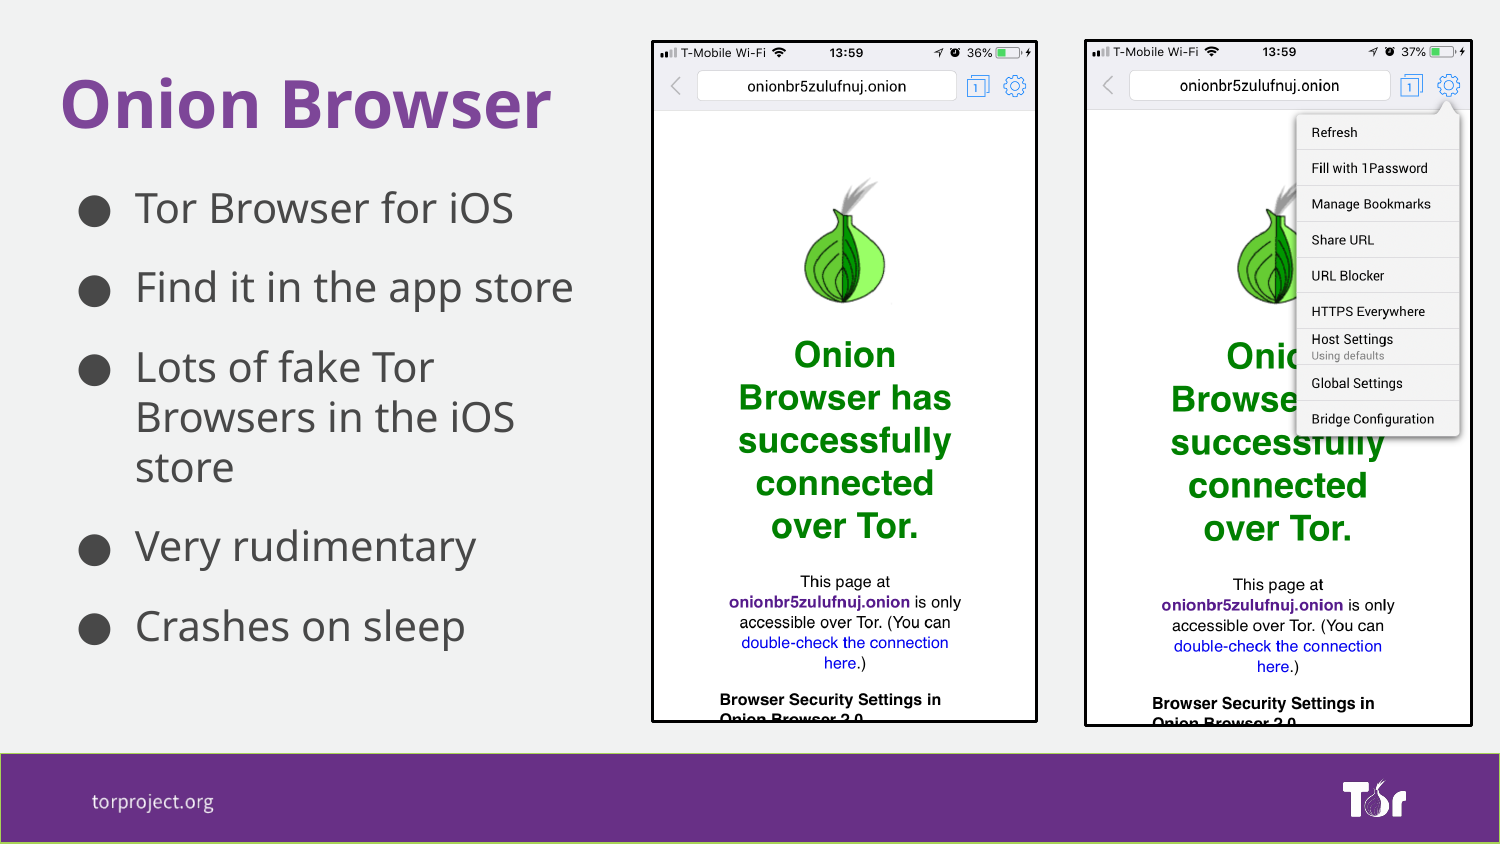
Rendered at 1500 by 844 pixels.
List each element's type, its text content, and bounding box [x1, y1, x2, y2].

picture [1086, 41, 1470, 724]
text_box Onion Browser [44, 30, 945, 175]
picture [1343, 778, 1406, 817]
text_box Tor Browser for iOS Find it in the app store Lots of fake Tor Browsers in the iOS store Very rudimentary Crashes on sleep [44, 174, 630, 705]
picture [75, 780, 604, 821]
picture [654, 42, 1036, 720]
